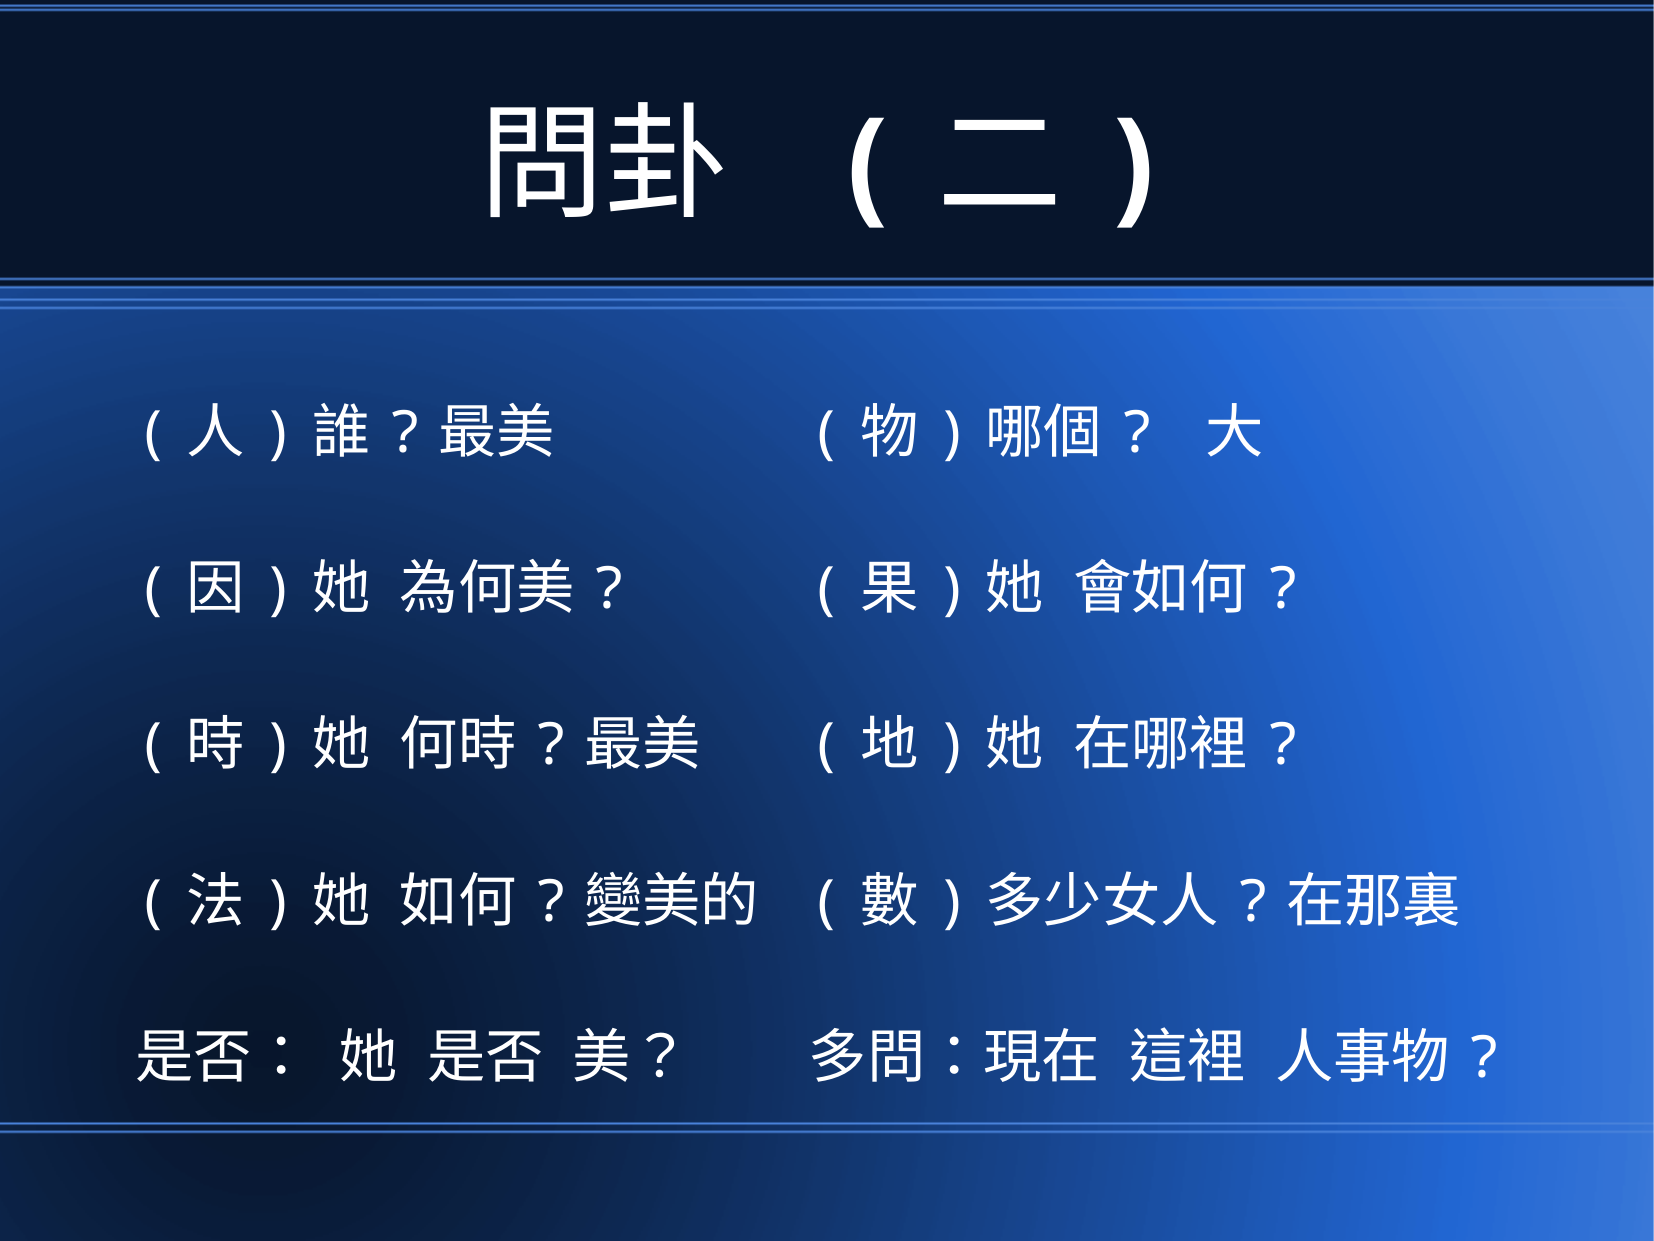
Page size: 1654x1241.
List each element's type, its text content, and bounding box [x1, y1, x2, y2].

title 問卦 (二) [82, 49, 1571, 257]
picture [0, 0, 1654, 1241]
list (物)哪個? 大 (果)她 會如何? (地)她 在哪裡? (數)多少女人?在那裏 多問：現在 這裡 人事物? [809, 342, 1589, 1040]
list (人)誰?最美 (因)她 為何美? (時)她 何時?最美 (法)她 如何?變美的 是否： 她 是否 美？ [135, 342, 762, 1040]
